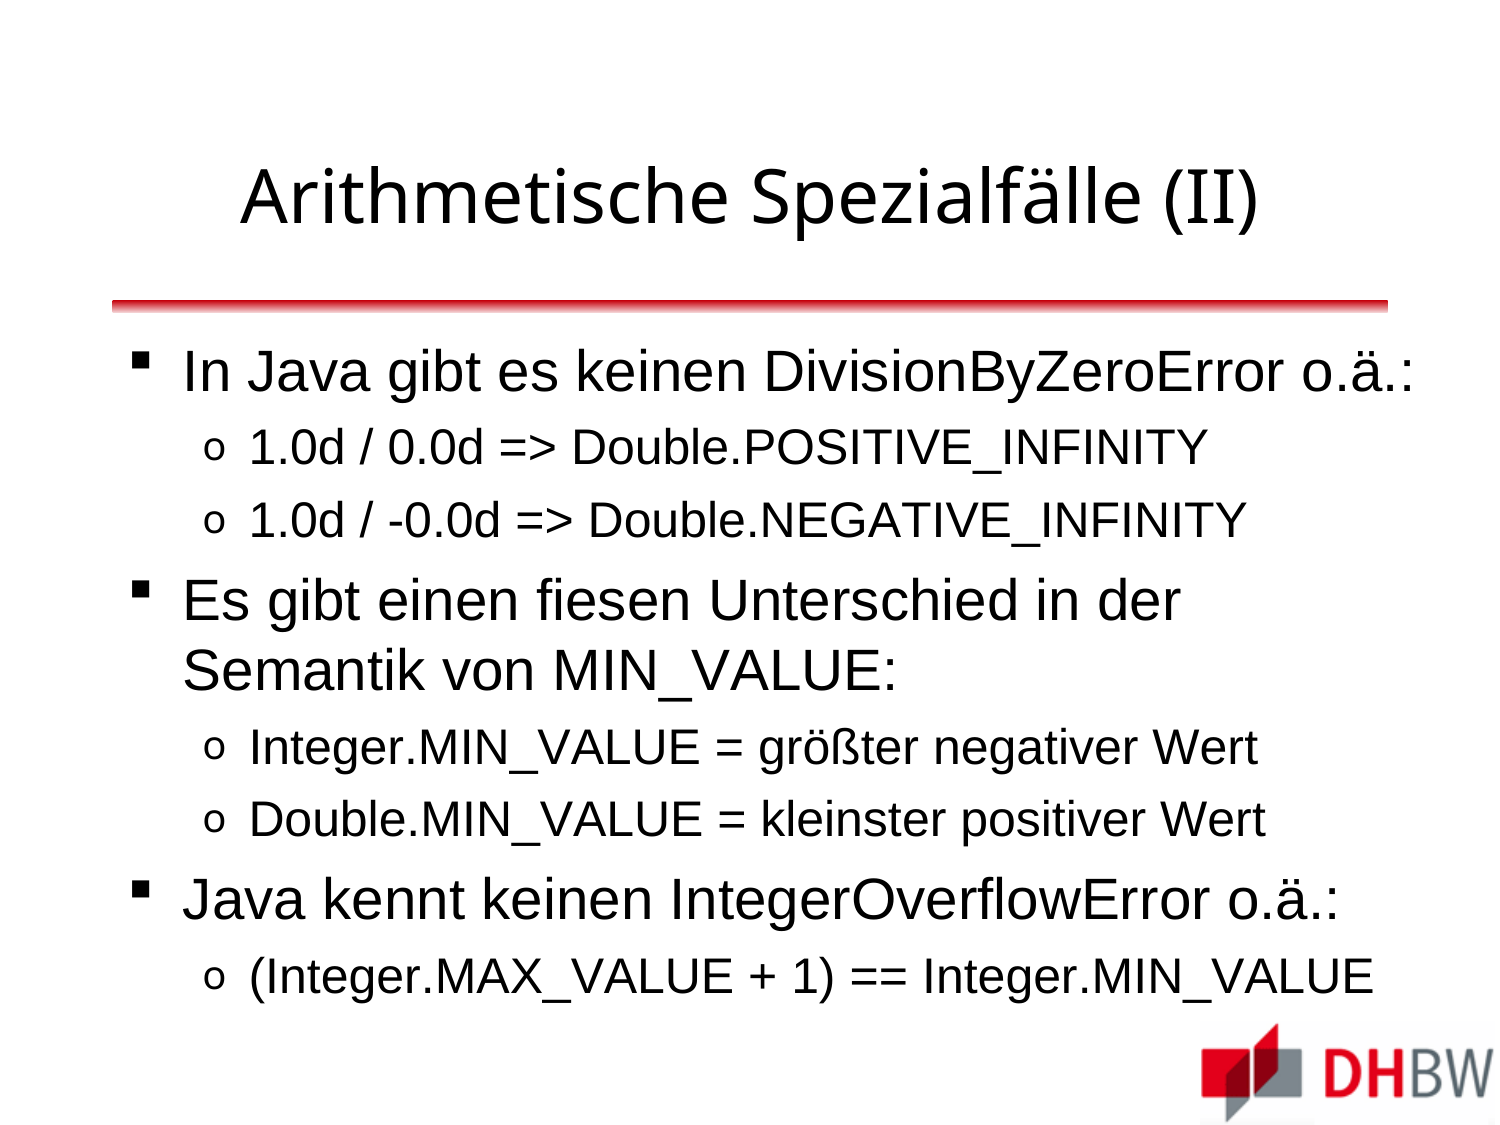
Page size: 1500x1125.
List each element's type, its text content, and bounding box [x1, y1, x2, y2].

picture [1200, 1021, 1495, 1125]
list In Java gibt es keinen DivisionByZeroError o.ä.: 1.0d / 0.0d => Double.POSITIVE_INFINITY 1.0d / -0.0d => Double.NEGATIVE_INFINITY Es gibt einen fiesen Unterschied in der Semantik von MIN_VALUE: Integer.MIN_VALUE = größter negativer Wert Double.MIN_VALUE = kleinster positiver Wert Java kennt keinen IntegerOverflowError o.ä.: (Integer.MAX_VALUE + 1) == Integer.MIN_VALUE [112, 324, 1438, 1051]
title Arithmetische Spezialfälle (II) [112, 99, 1388, 288]
